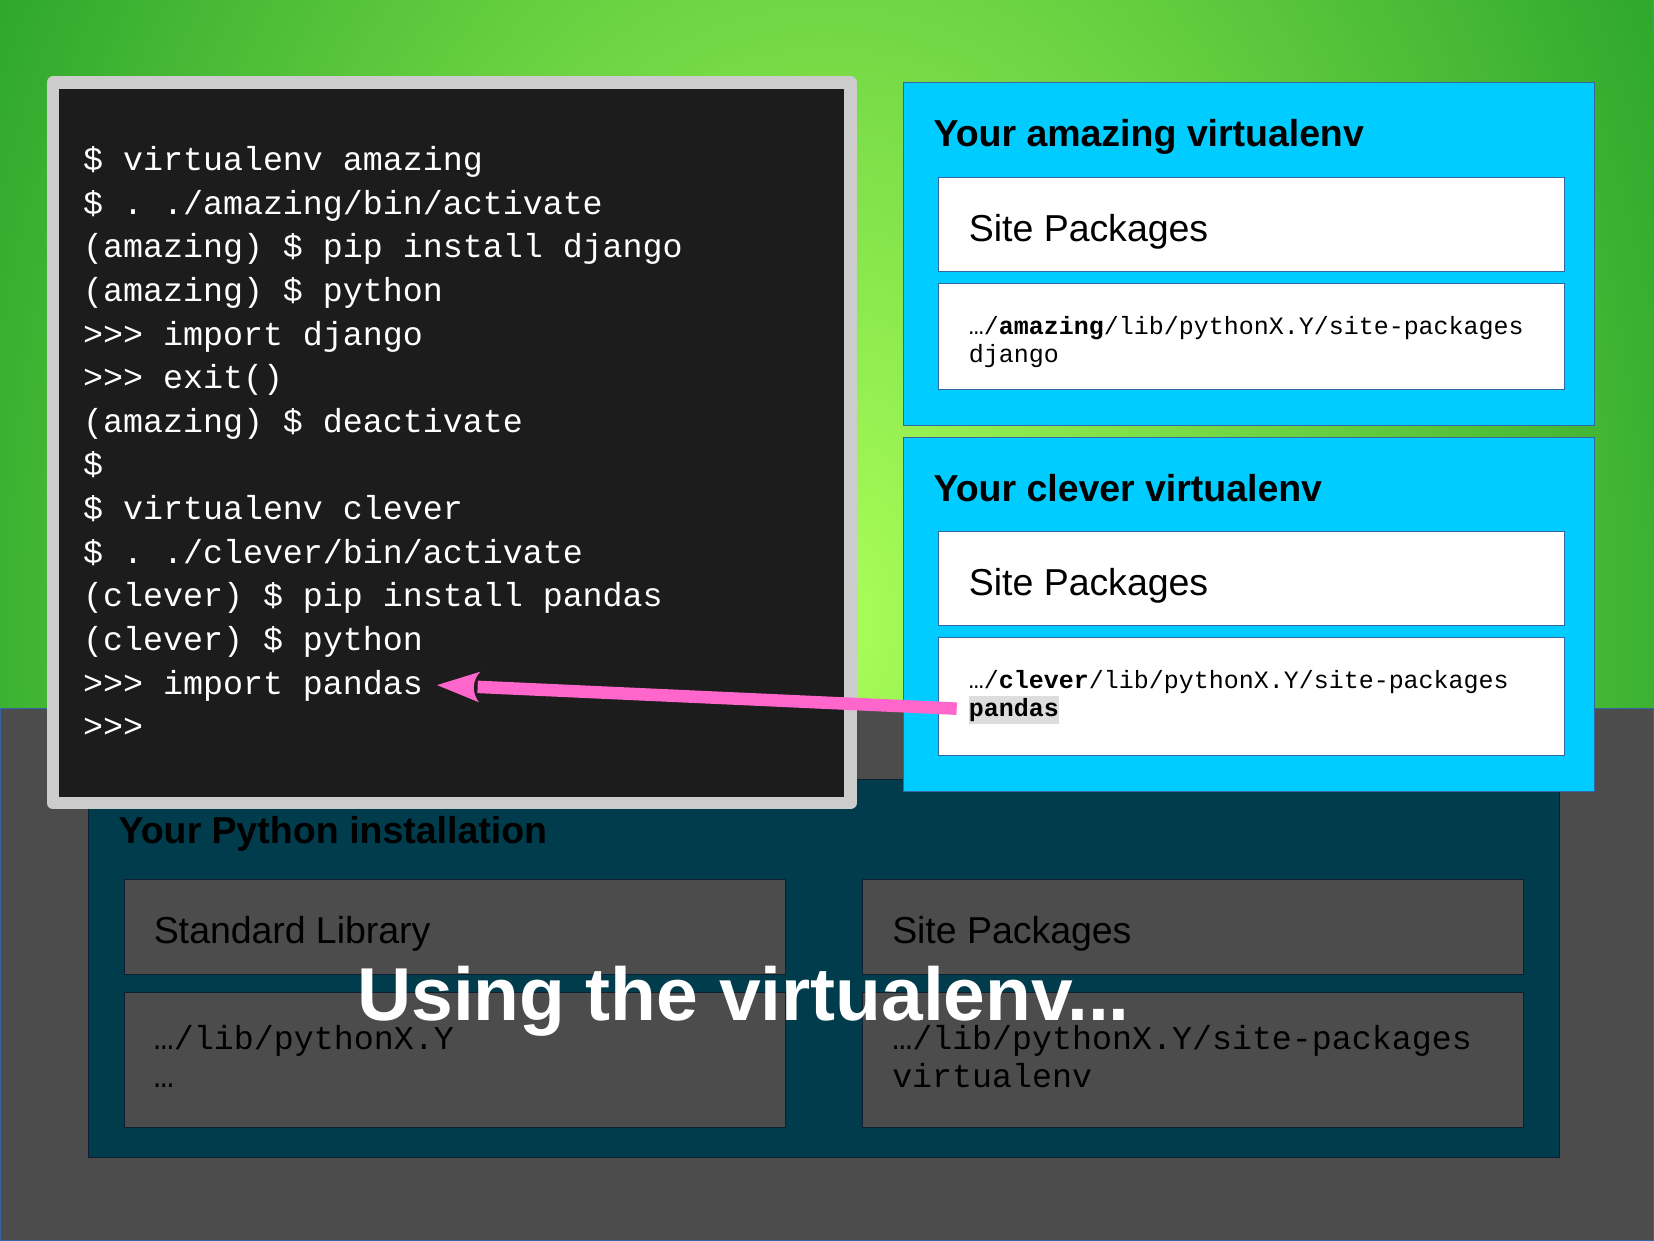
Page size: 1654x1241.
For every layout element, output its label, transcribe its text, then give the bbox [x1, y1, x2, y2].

text_box $ virtualenv amazing $ . ./amazing/bin/activate (amazing) $ pip install django (amazing) $ python >>> import django >>> exit() (amazing) $ deactivate $ $ virtualenv clever $ . ./clever/bin/activate (clever) $ pip install pandas (clever) $ python >>> import pandas >>> [53, 82, 851, 804]
text_box Your clever virtualenv [903, 437, 1595, 792]
text_box [0, 708, 1654, 1241]
text_box Site Packages [938, 531, 1565, 626]
text_box Site Packages [938, 177, 1565, 272]
text_box Using the virtualenv... [342, 944, 1146, 1044]
text_box …/clever/lib/pythonX.Y/site-packages pandas [938, 637, 1565, 756]
text_box Your amazing virtualenv [903, 82, 1595, 426]
text_box …/amazing/lib/pythonX.Y/site-packages django [938, 283, 1565, 390]
